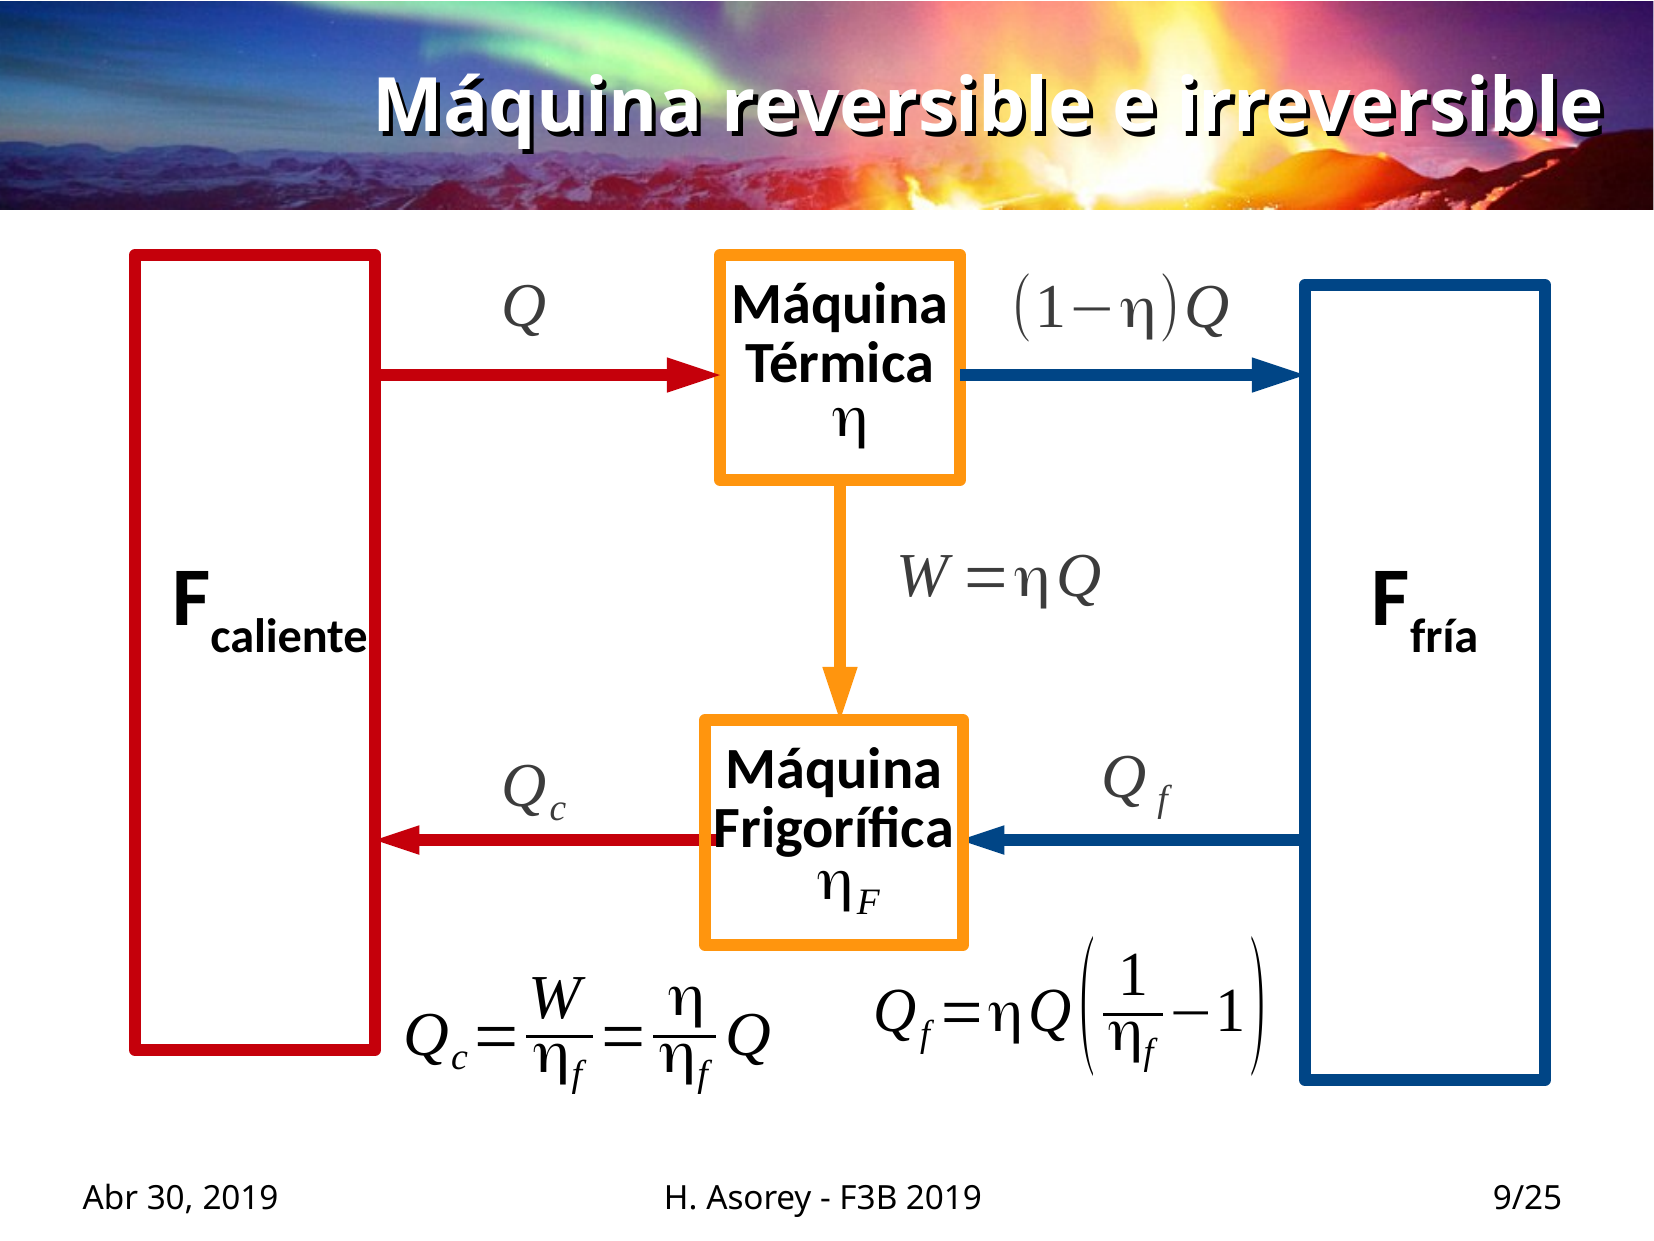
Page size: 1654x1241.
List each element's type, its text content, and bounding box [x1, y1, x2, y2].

chart [825, 405, 878, 452]
title Máquina reversible e irreversible [45, 15, 1606, 191]
text_box Ffría [1305, 555, 1546, 691]
chart [1095, 741, 1184, 820]
chart [867, 932, 1274, 1080]
chart [396, 962, 781, 1096]
text_box Máquina Térmica [720, 255, 961, 481]
chart [890, 540, 1111, 612]
chart [495, 270, 555, 339]
text_box Fcaliente [150, 555, 391, 691]
chart [1005, 270, 1239, 345]
text_box Máquina Frigorífica [705, 720, 964, 946]
chart [495, 750, 574, 829]
chart [810, 868, 890, 923]
picture [0, 1, 1654, 210]
